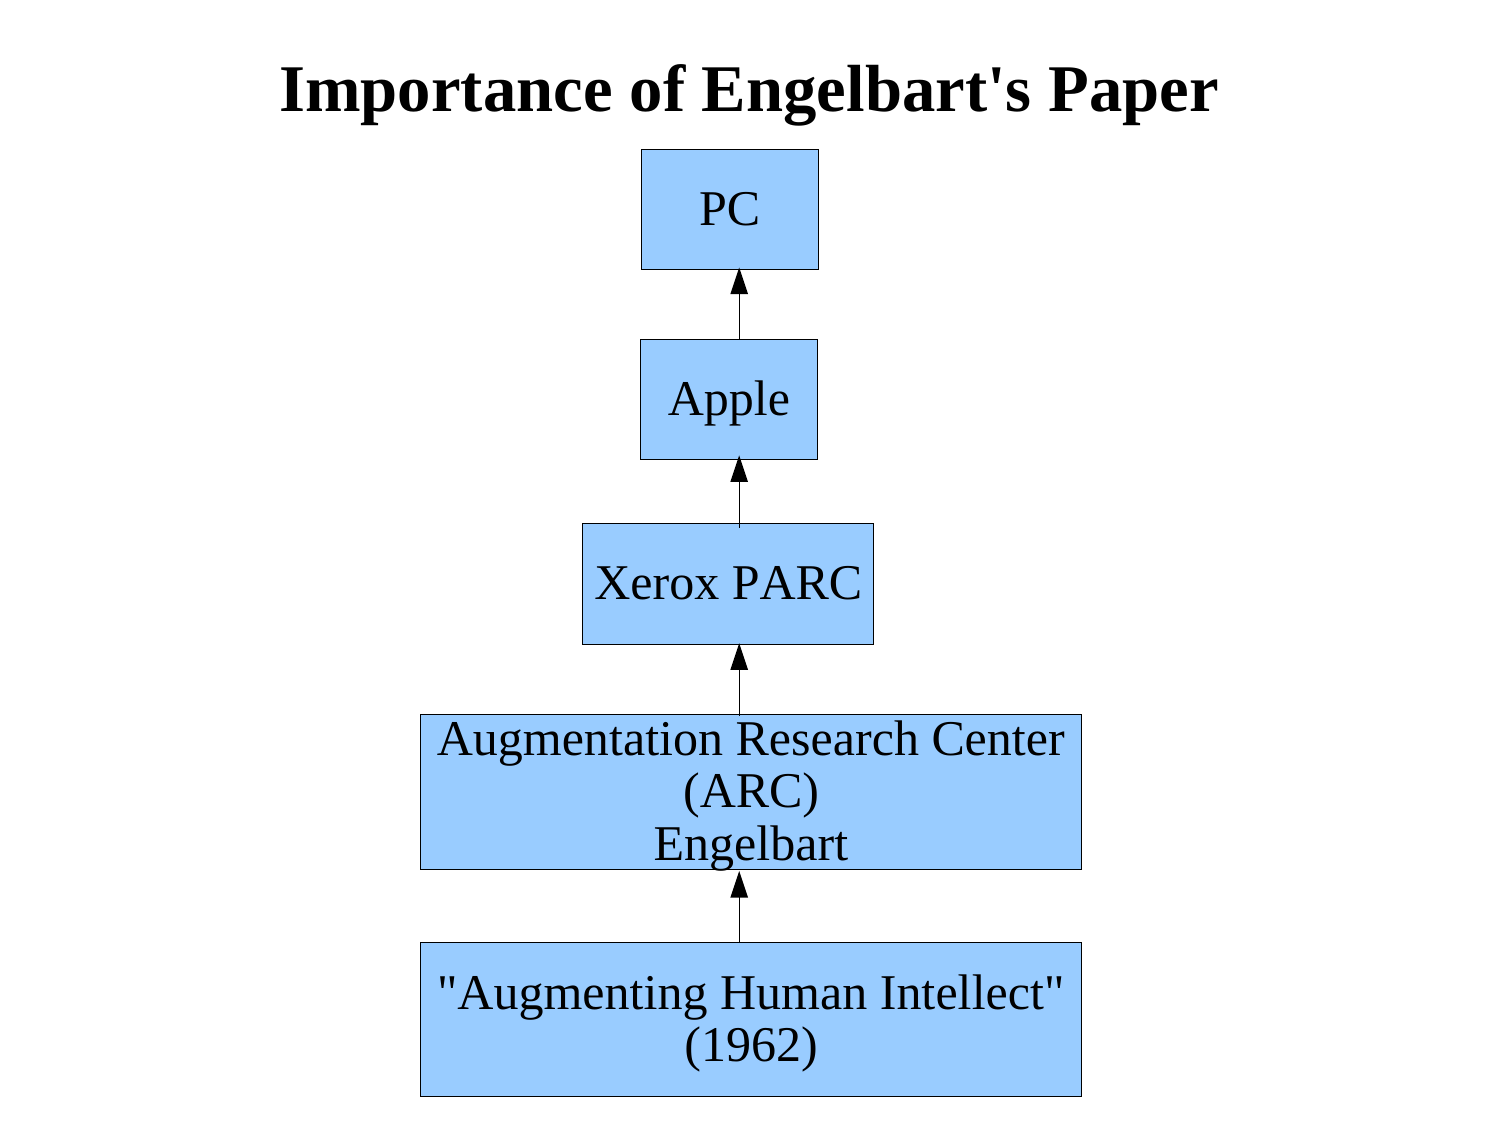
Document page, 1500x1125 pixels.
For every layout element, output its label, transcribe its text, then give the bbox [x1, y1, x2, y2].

text_box PC [641, 149, 819, 270]
text_box Xerox PARC [582, 523, 874, 645]
text_box "Augmenting Human Intellect" (1962) [420, 942, 1082, 1097]
title Importance of Engelbart's Paper [112, 0, 1387, 188]
text_box Apple [640, 339, 818, 460]
text_box Augmentation Research Center (ARC) Engelbart [420, 714, 1082, 870]
